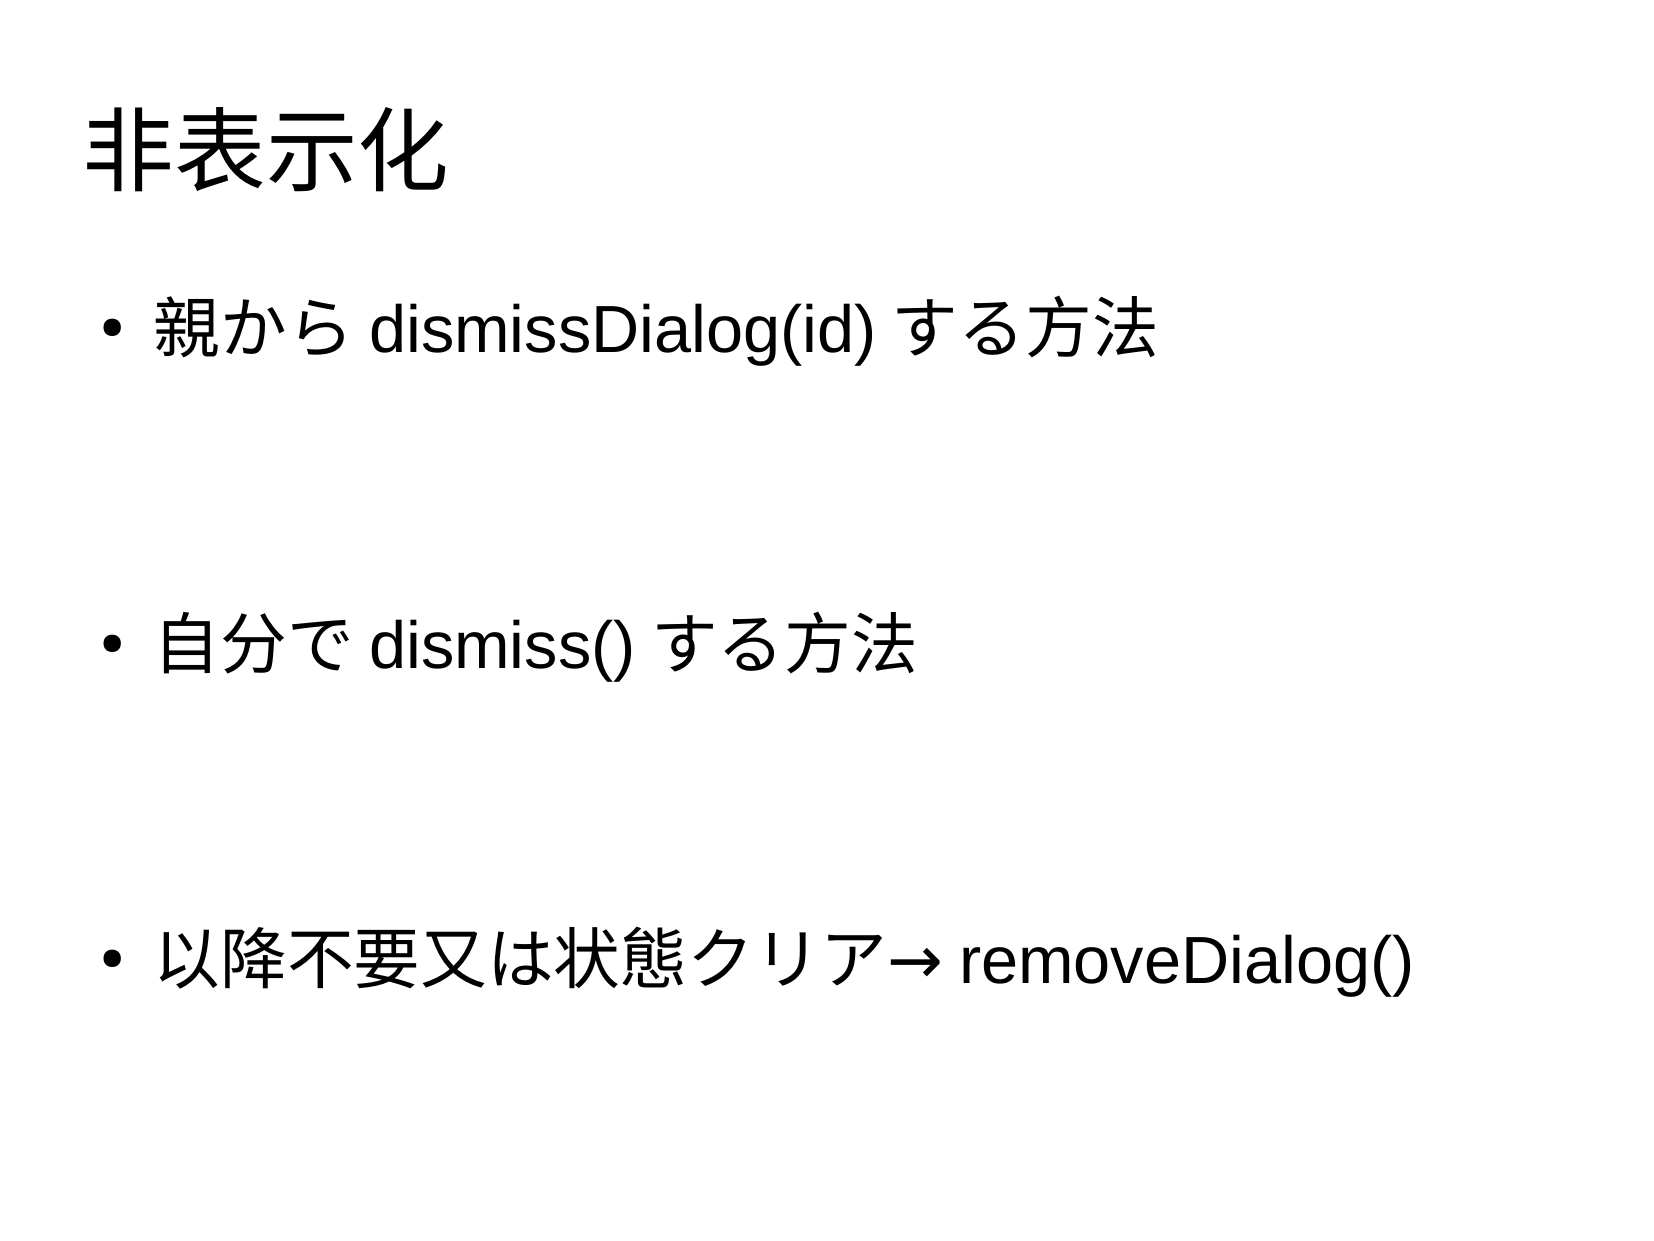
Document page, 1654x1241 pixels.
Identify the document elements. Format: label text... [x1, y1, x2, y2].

list 親からdismissDialog(id)する方法 自分でdismiss()する方法 以降不要又は状態クリア→removeDialog() [82, 290, 1571, 1109]
title 非表示化 [82, 56, 1571, 250]
